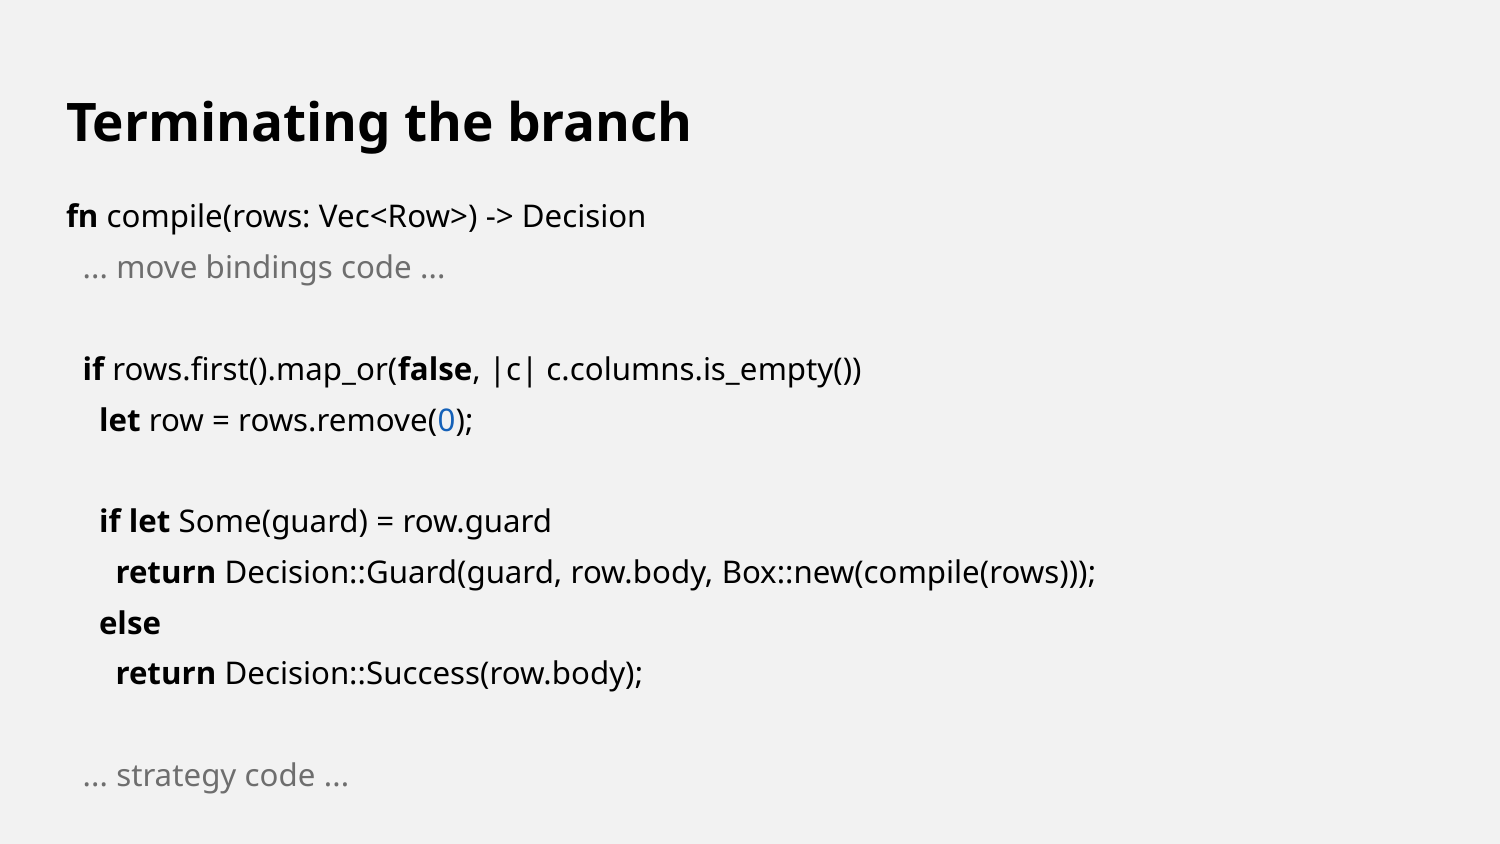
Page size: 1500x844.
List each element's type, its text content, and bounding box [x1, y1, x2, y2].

title Terminating the branch [51, 72, 1449, 167]
list fn compile(rows: Vec<Row>) -> Decision ... move bindings code ... if rows.first().map_or(false, |c| c.columns.is_empty()) let row = rows.remove(0); if let Some(guard) = row.guard return Decision::Guard(guard, row.body, Box::new(compile(rows))); else return Decision::Success(row.body); ... strategy code ... [51, 189, 1449, 834]
